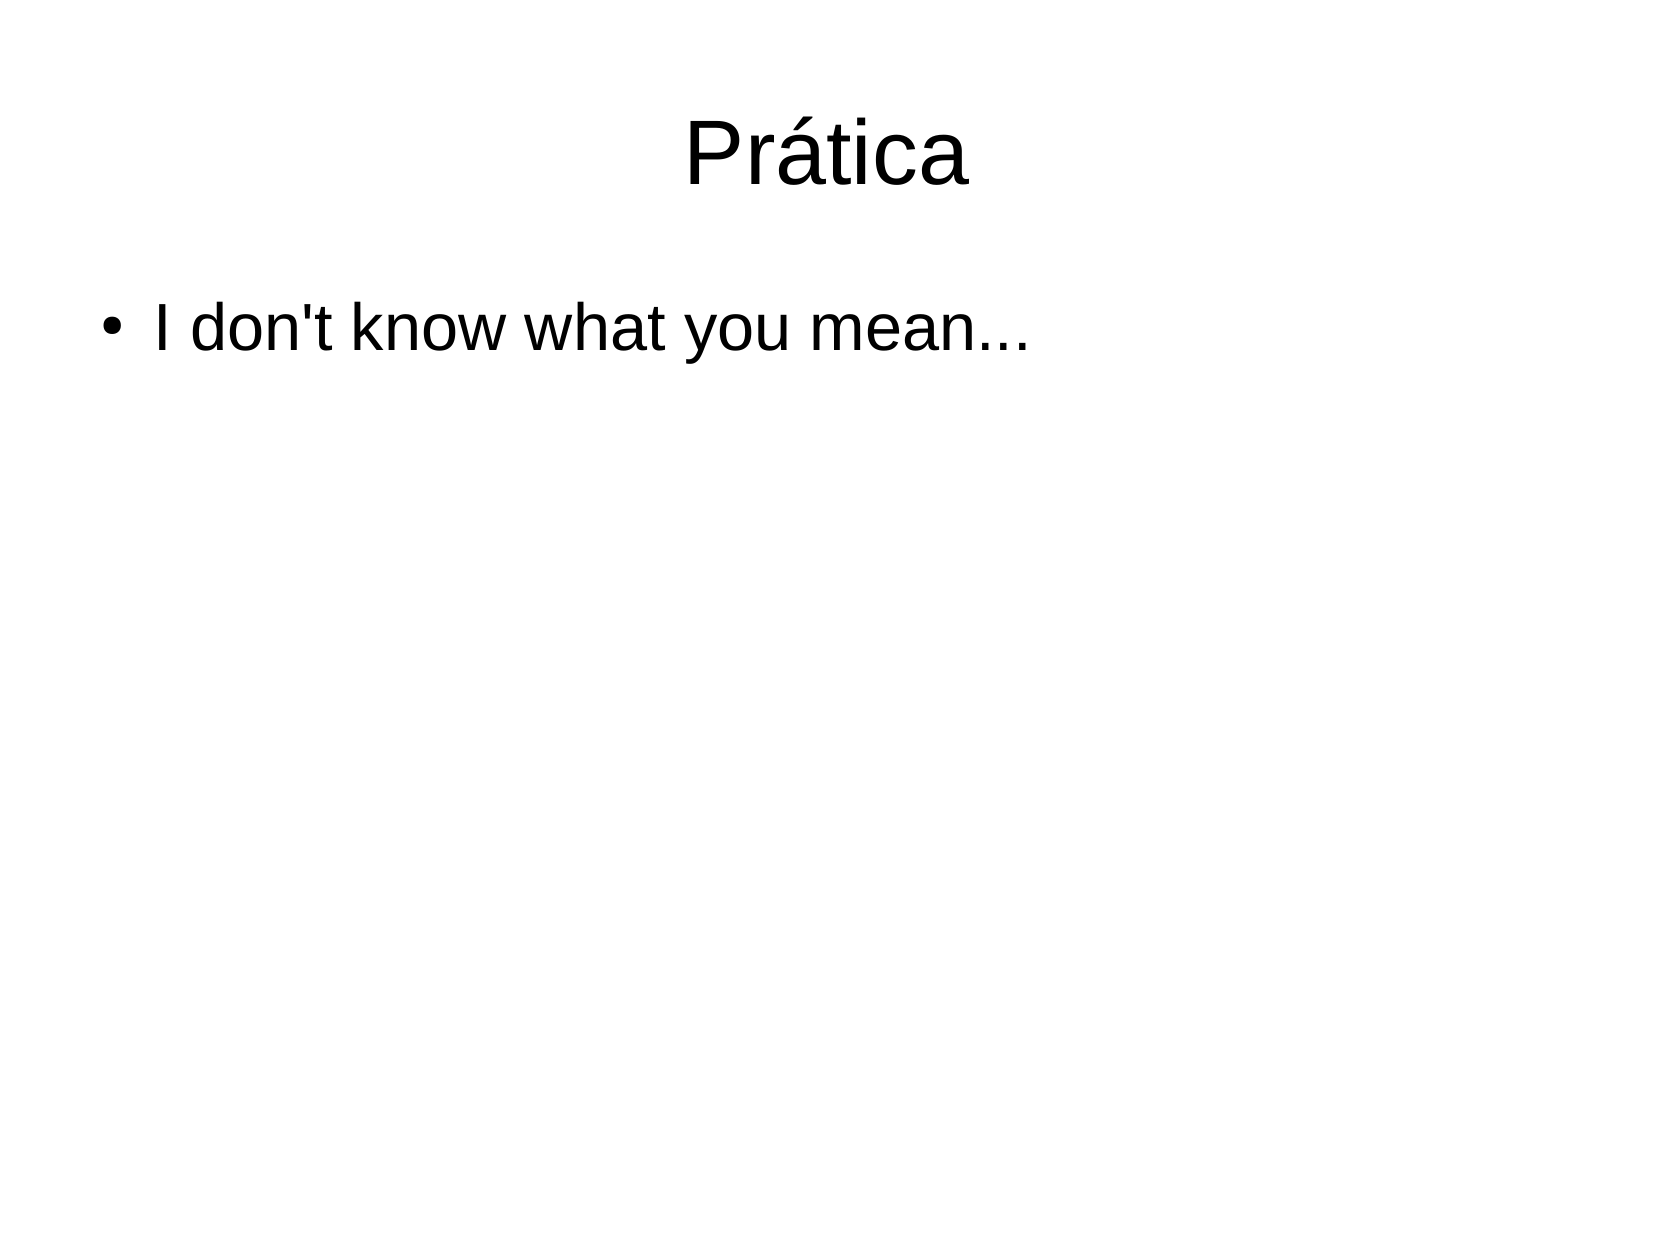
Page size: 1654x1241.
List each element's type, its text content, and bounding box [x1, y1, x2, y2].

title Prática [82, 49, 1571, 257]
list I don't know what you mean... [82, 290, 1571, 1109]
